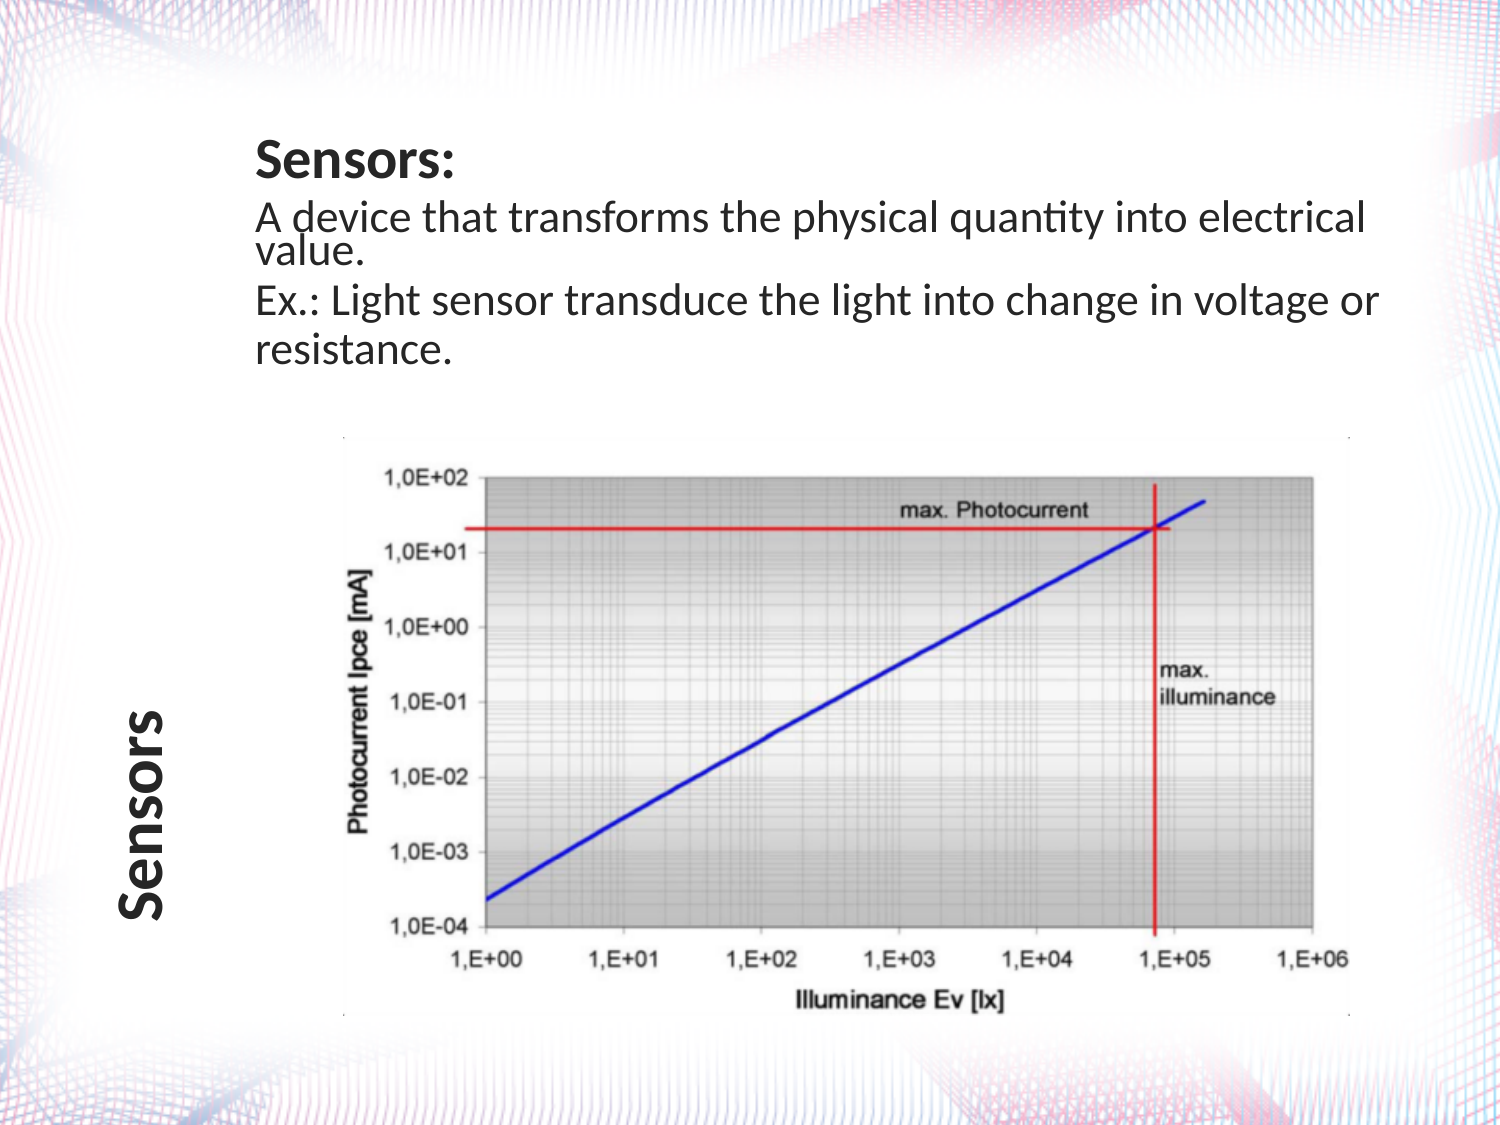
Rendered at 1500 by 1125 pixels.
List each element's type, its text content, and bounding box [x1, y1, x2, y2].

text_box Sensors [12, 37, 184, 938]
text_box Sensors: A device that transforms the physical quantity into electrical value. Ex.: Light sensor transduce the light into change in voltage or resistance. [240, 112, 1453, 475]
picture [0, 0, 1500, 1125]
